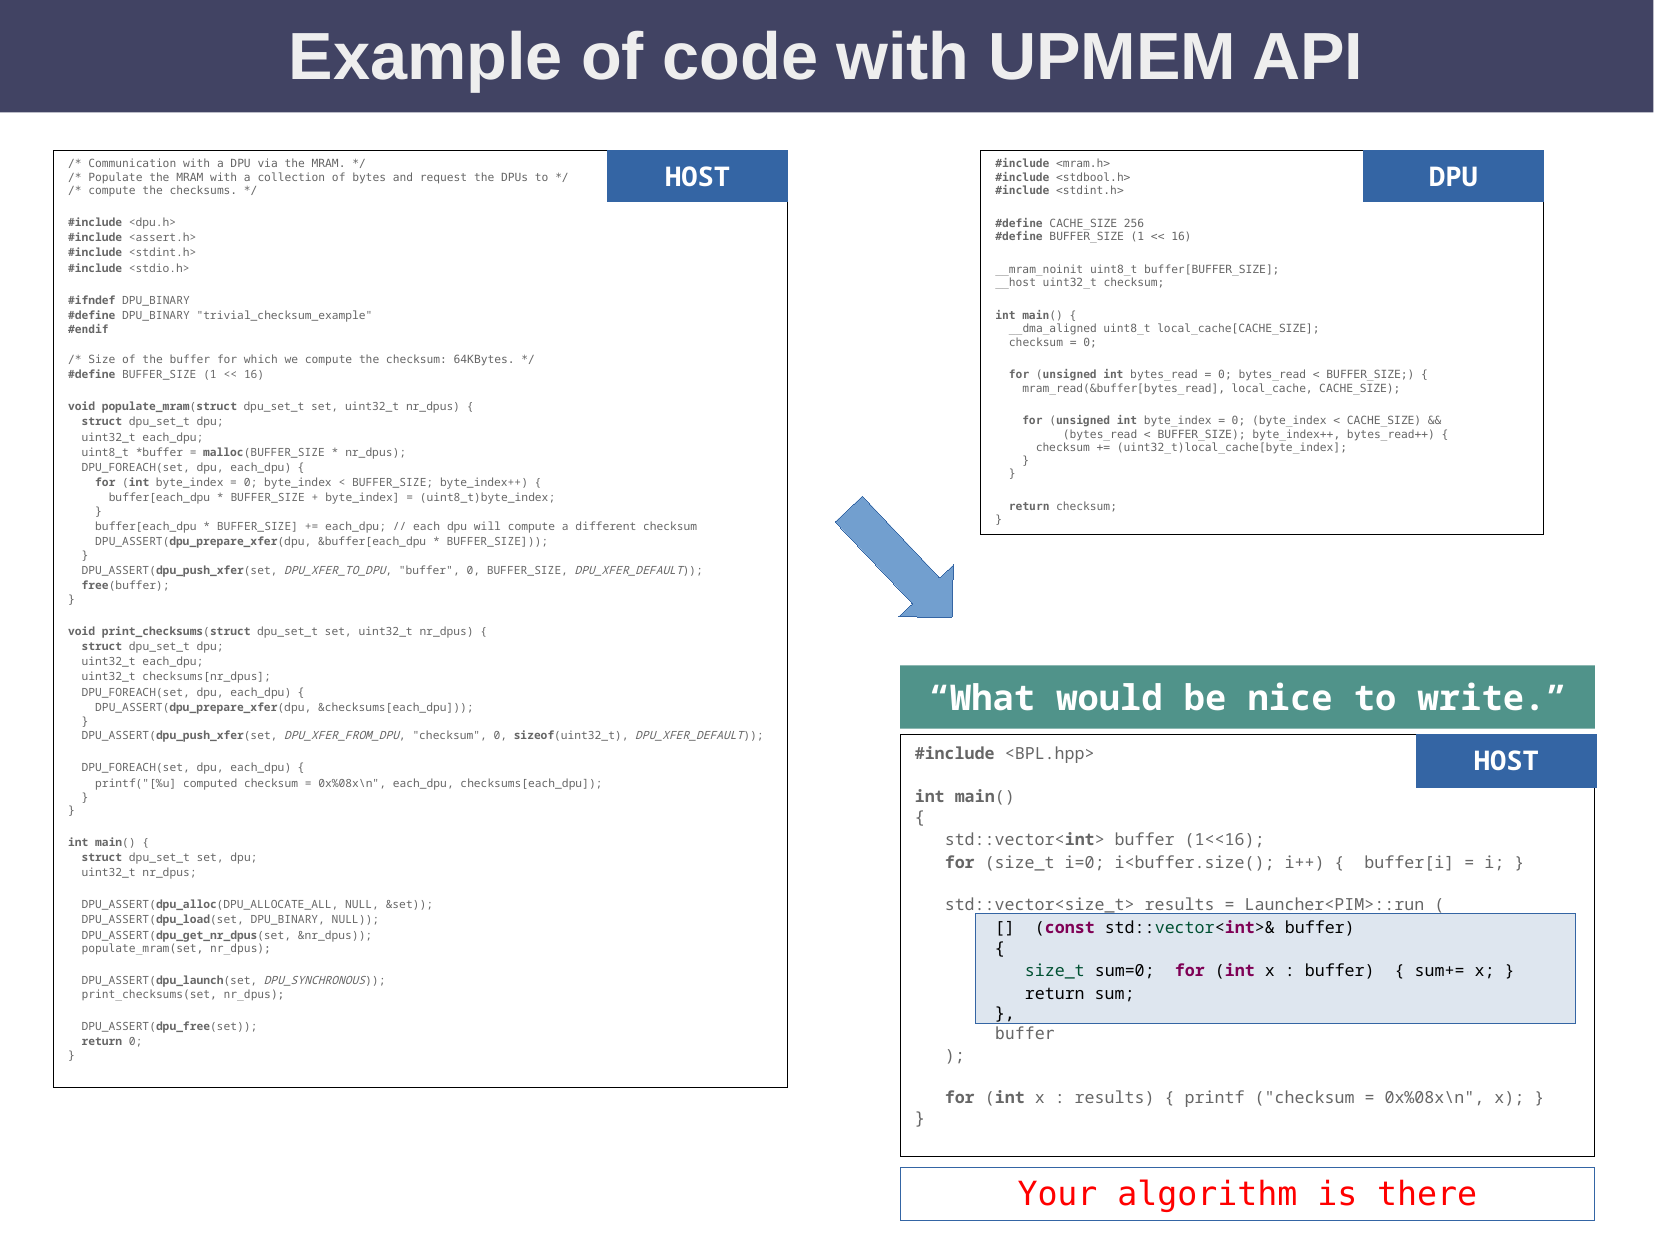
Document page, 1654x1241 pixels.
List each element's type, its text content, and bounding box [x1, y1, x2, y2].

text_box DPU [1363, 150, 1544, 202]
text_box HOST [1416, 734, 1597, 788]
text_box #include <mram.h> #include <stdbool.h> #include <stdint.h> #define CACHE_SIZE 256 #define BUFFER_SIZE (1 << 16) __mram_noinit uint8_t buffer[BUFFER_SIZE]; __host uint32_t checksum; int main() { __dma_aligned uint8_t local_cache[CACHE_SIZE]; checksum = 0; for (unsigned int bytes_read = 0; bytes_read < BUFFER_SIZE;) { mram_read(&buffer[bytes_read], local_cache, CACHE_SIZE); for (unsigned int byte_index = 0; (byte_index < CACHE_SIZE) && (bytes_read < BUFFER_SIZE); byte_index++, bytes_read++) { checksum += (uint32_t)local_cache[byte_index]; } } return checksum; } [980, 150, 1544, 535]
text_box HOST [607, 150, 788, 202]
text_box “What would be nice to write.” [900, 665, 1595, 729]
text_box Example of code with UPMEM API [0, 0, 1654, 113]
text_box Your algorithm is there [900, 1167, 1595, 1221]
text_box #include <BPL.hpp> int main() { std::vector<int> buffer (1<<16); for (size_t i=0; i<buffer.size(); i++) { buffer[i] = i; } std::vector<size_t> results = Launcher<PIM>::run ( [] (const std::vector<int>& buffer) { size_t sum=0; for (int x : buffer) { sum+= x; } return sum; }, buffer ); for (int x : results) { printf ("checksum = 0x%08x\n", x); } } [900, 734, 1595, 1157]
text_box /* Communication with a DPU via the MRAM. */ /* Populate the MRAM with a collection of bytes and request the DPUs to */ /* compute the checksums. */ #include <dpu.h> #include <assert.h> #include <stdint.h> #include <stdio.h> #ifndef DPU_BINARY #define DPU_BINARY "trivial_checksum_example" #endif /* Size of the buffer for which we compute the checksum: 64KBytes. */ #define BUFFER_SIZE (1 << 16) void populate_mram(struct dpu_set_t set, uint32_t nr_dpus) { struct dpu_set_t dpu; uint32_t each_dpu; uint8_t *buffer = malloc(BUFFER_SIZE * nr_dpus); DPU_FOREACH(set, dpu, each_dpu) { for (int byte_index = 0; byte_index < BUFFER_SIZE; byte_index++) { buffer[each_dpu * BUFFER_SIZE + byte_index] = (uint8_t)byte_index; } buffer[each_dpu * BUFFER_SIZE] += each_dpu; // each dpu will compute a different checksum DPU_ASSERT(dpu_prepare_xfer(dpu, &buffer[each_dpu * BUFFER_SIZE])); } DPU_ASSERT(dpu_push_xfer(set, DPU_XFER_TO_DPU, "buffer", 0, BUFFER_SIZE, DPU_XFER_DEFAULT)); free(buffer); } void print_checksums(struct dpu_set_t set, uint32_t nr_dpus) { struct dpu_set_t dpu; uint32_t each_dpu; uint32_t checksums[nr_dpus]; DPU_FOREACH(set, dpu, each_dpu) { DPU_ASSERT(dpu_prepare_xfer(dpu, &checksums[each_dpu])); } DPU_ASSERT(dpu_push_xfer(set, DPU_XFER_FROM_DPU, "checksum", 0, sizeof(uint32_t), DPU_XFER_DEFAULT)); DPU_FOREACH(set, dpu, each_dpu) { printf("[%u] computed checksum = 0x%08x\n", each_dpu, checksums[each_dpu]); } } int main() { struct dpu_set_t set, dpu; uint32_t nr_dpus; DPU_ASSERT(dpu_alloc(DPU_ALLOCATE_ALL, NULL, &set)); DPU_ASSERT(dpu_load(set, DPU_BINARY, NULL)); DPU_ASSERT(dpu_get_nr_dpus(set, &nr_dpus)); populate_mram(set, nr_dpus); DPU_ASSERT(dpu_launch(set, DPU_SYNCHRONOUS)); print_checksums(set, nr_dpus); DPU_ASSERT(dpu_free(set)); return 0; } [53, 150, 788, 1088]
text_box [835, 496, 954, 618]
